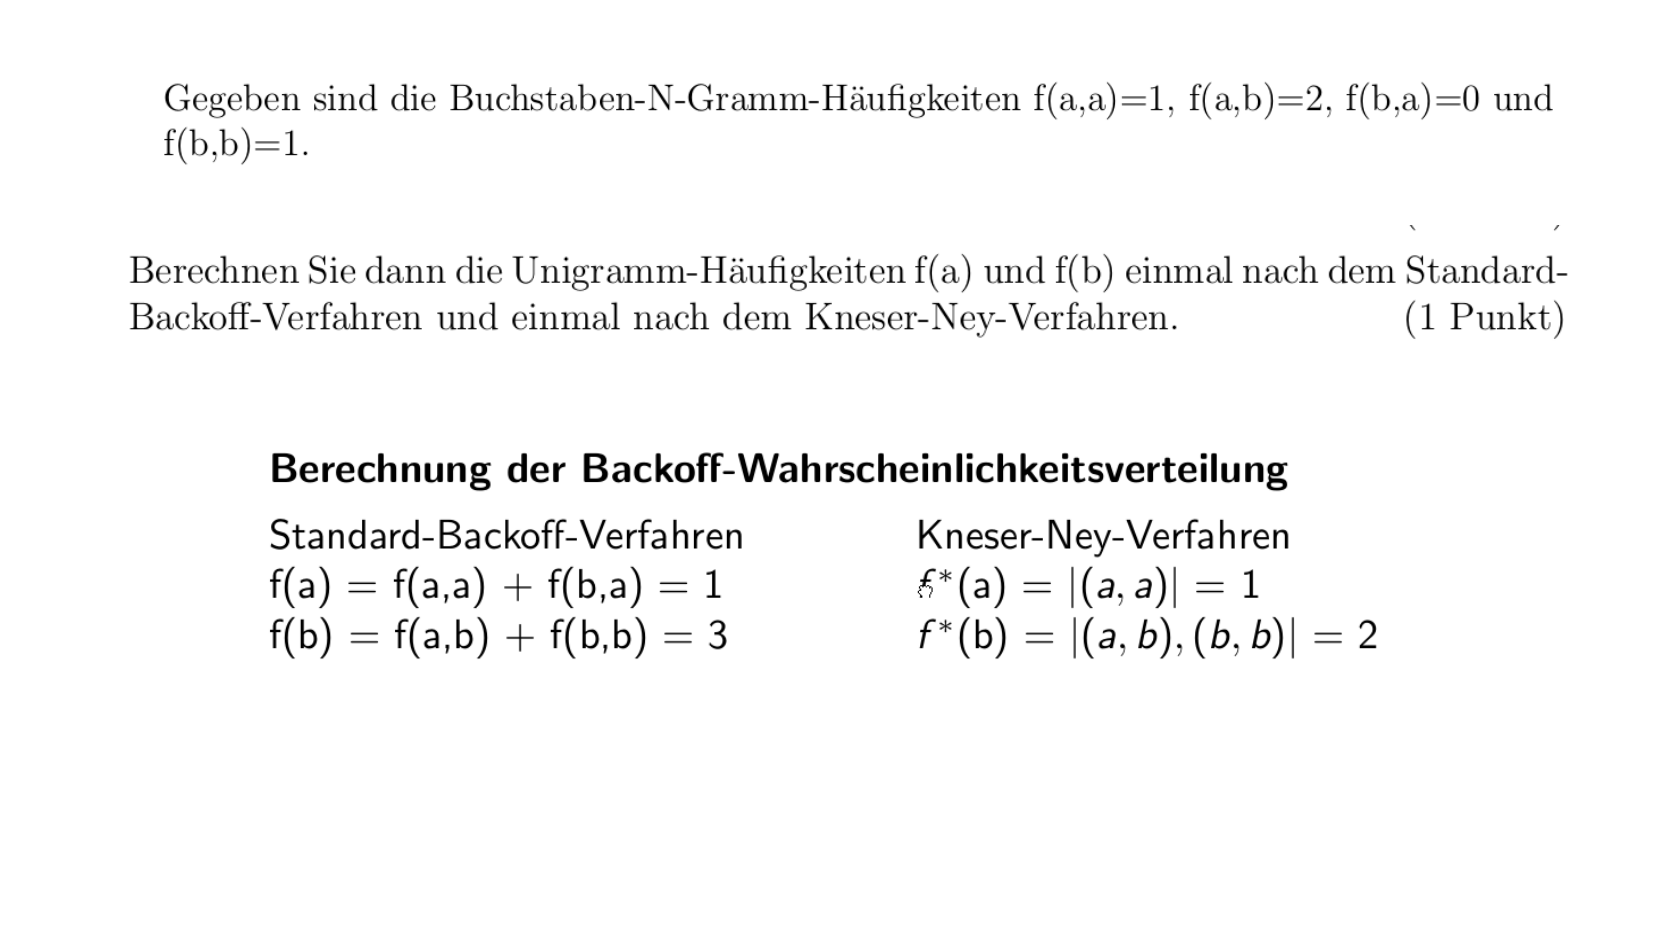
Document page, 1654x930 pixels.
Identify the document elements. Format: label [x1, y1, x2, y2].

picture [236, 434, 1411, 662]
picture [56, 225, 1621, 346]
picture [93, 75, 1606, 175]
